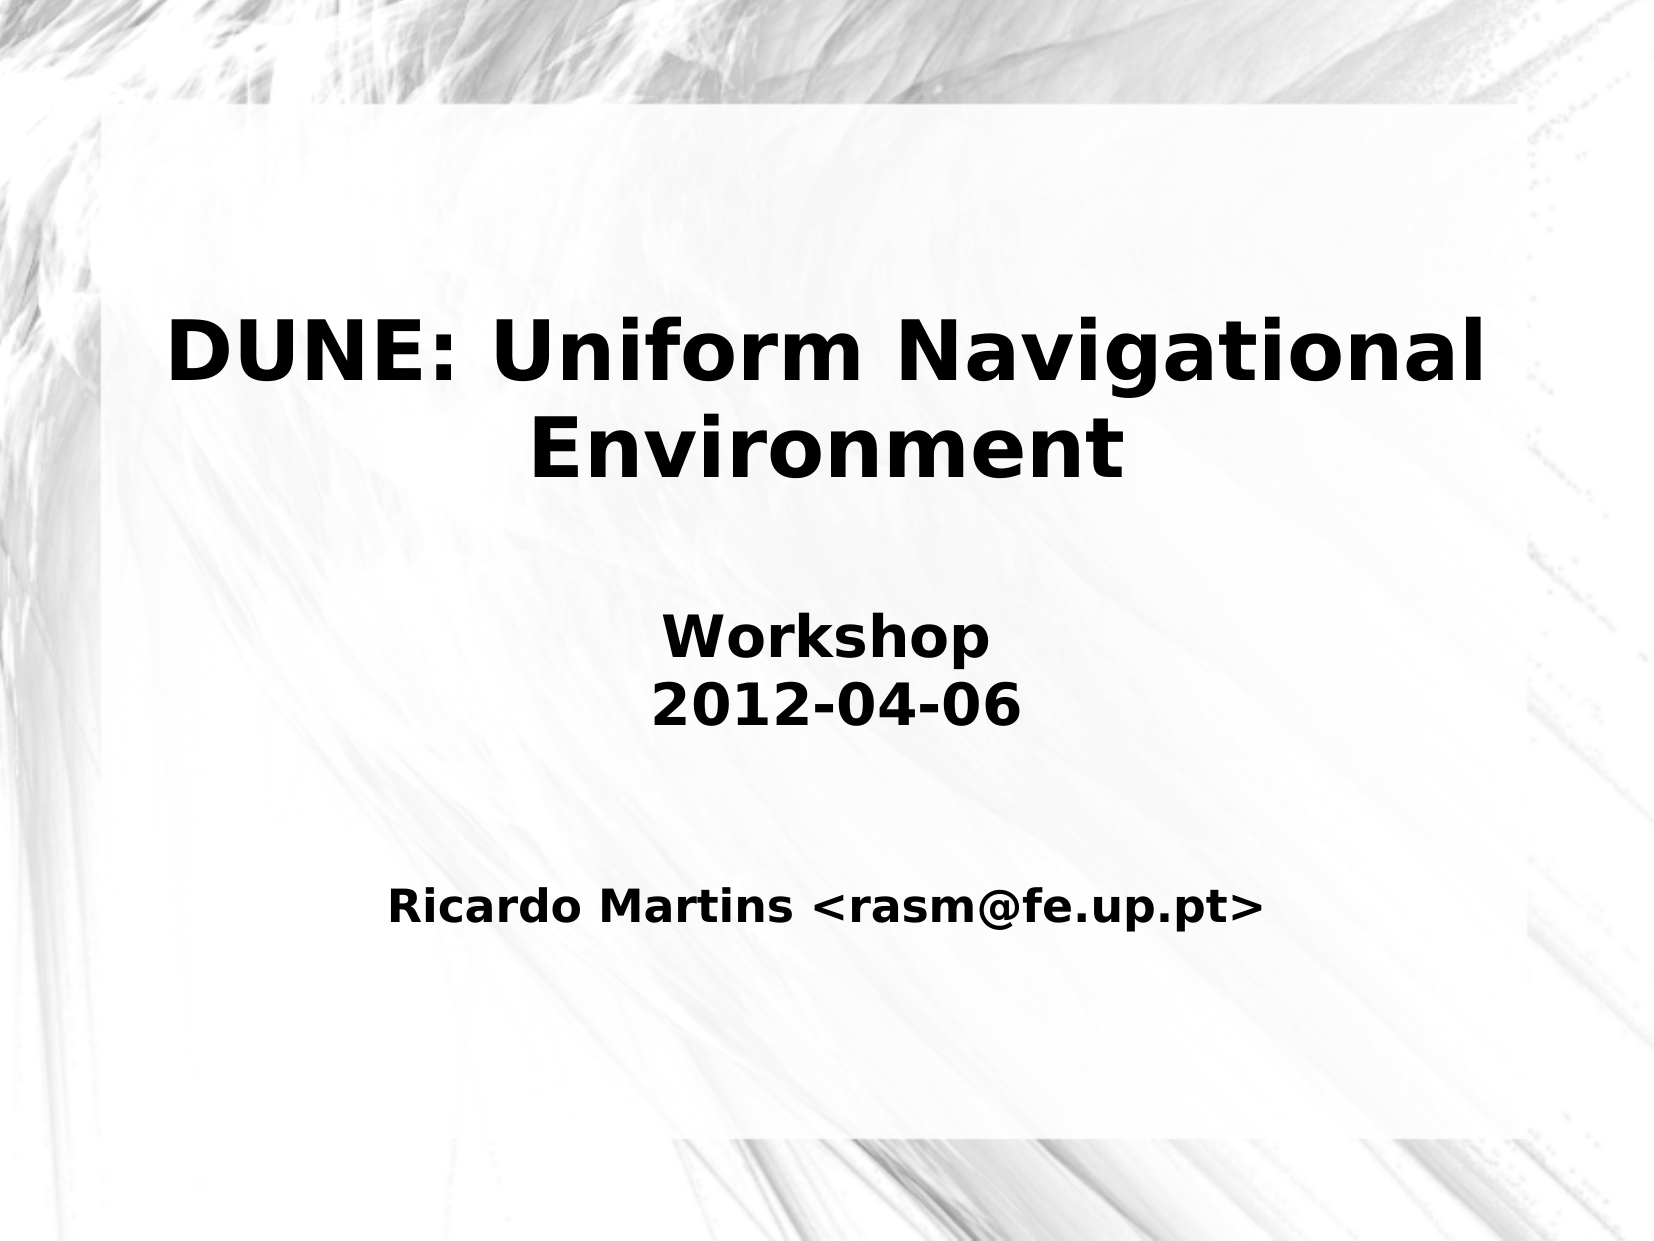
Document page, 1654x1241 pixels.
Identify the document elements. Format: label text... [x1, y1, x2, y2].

picture [0, 0, 1654, 1241]
subtitle DUNE: Uniform Navigational Environment Workshop 2012-04-06 Ricardo Martins <rasm@fe.up.pt> [82, 138, 1571, 1098]
